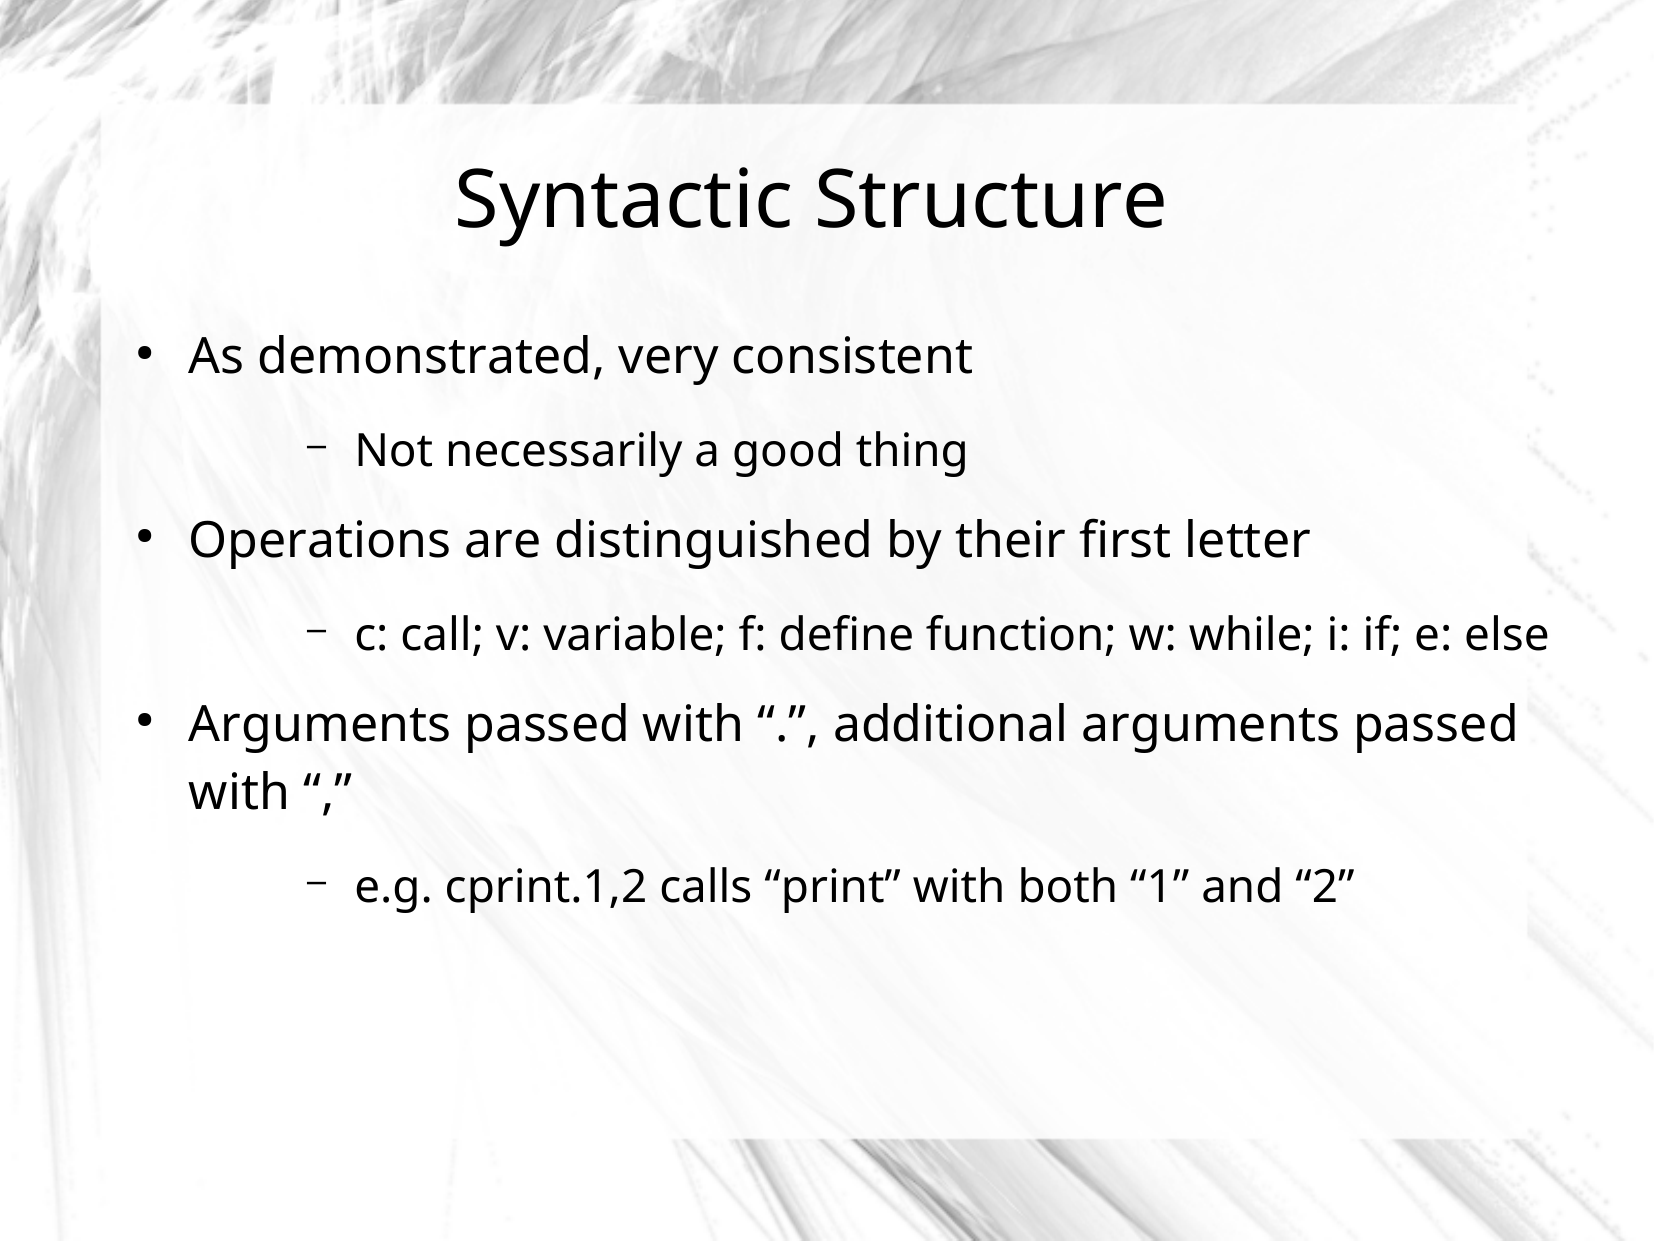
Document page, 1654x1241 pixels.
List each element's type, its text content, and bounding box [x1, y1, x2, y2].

list As demonstrated, very consistent Not necessarily a good thing Operations are distinguished by their first letter c: call; v: variable; f: define function; w: while; i: if; e: else Arguments passed with “.”, additional arguments passed with “,” e.g. cprint.1,2 calls “print” with both “1” and “2” [118, 319, 1571, 1040]
picture [0, 0, 1654, 1241]
title Syntactic Structure [118, 112, 1506, 281]
